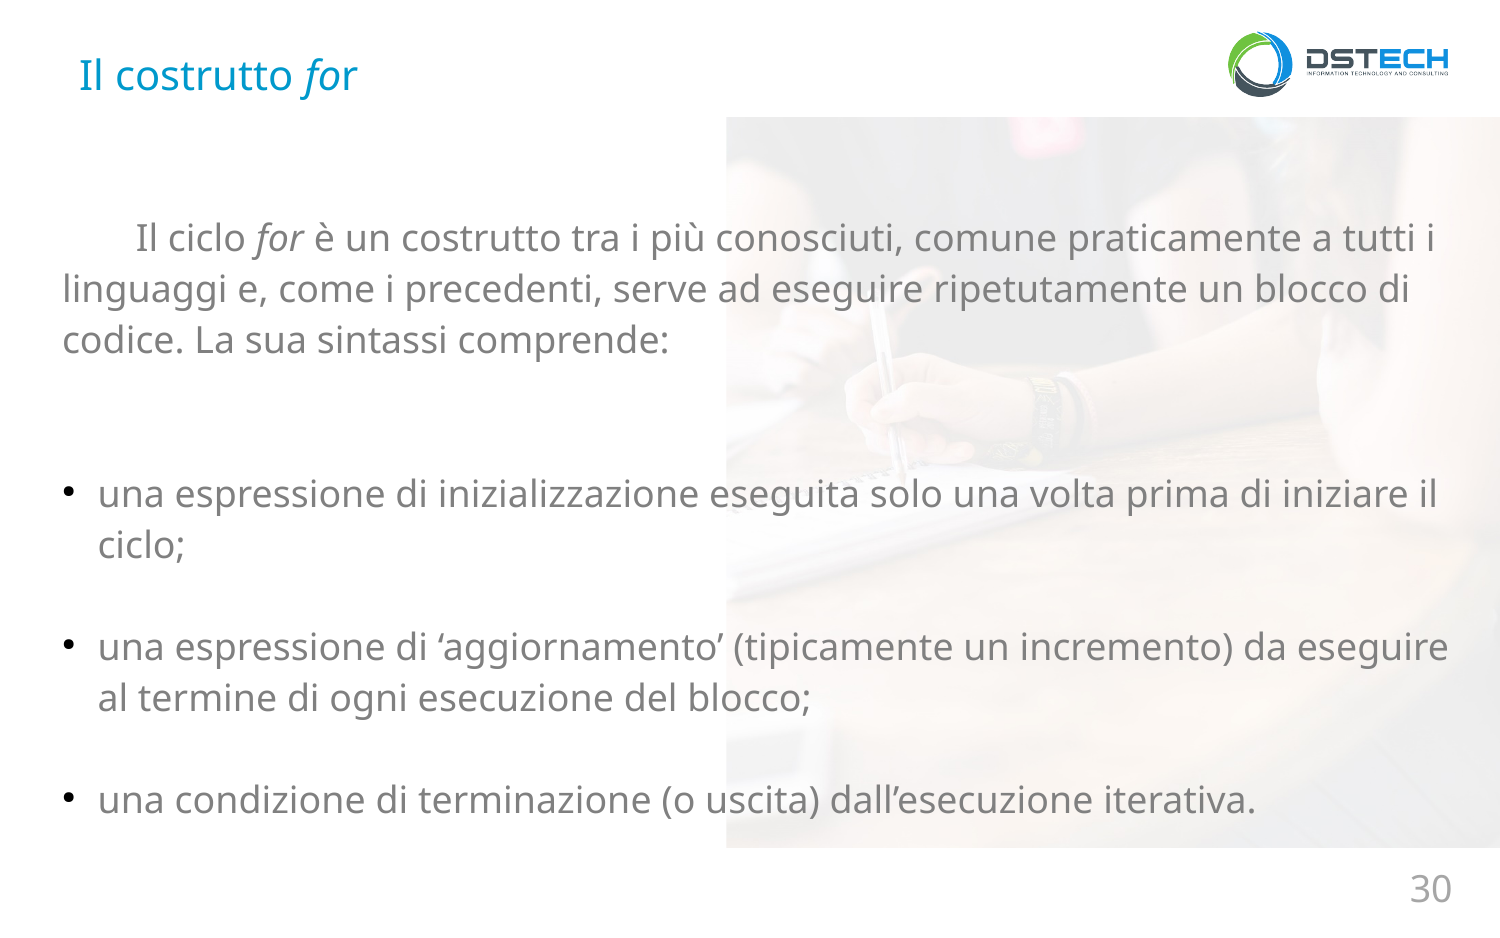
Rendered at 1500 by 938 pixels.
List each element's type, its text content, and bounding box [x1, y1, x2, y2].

text_box Il costrutto for [64, 41, 1152, 101]
picture [1228, 31, 1448, 97]
picture [727, 117, 1500, 848]
text_box Il ciclo for è un costrutto tra i più conosciuti, comune praticamente a tutti i linguaggi e, come i precedenti, serve ad eseguire ripetutamente un blocco di codice. La sua sintassi comprende: una espressione di inizializzazione eseguita solo una volta prima di iniziare il ciclo; una espressione di ‘aggiornamento’ (tipicamente un incremento) da eseguire al termine di ogni esecuzione del blocco; una condizione di terminazione (o uscita) dall’esecuzione iterativa. [47, 153, 1477, 938]
text_box [0, 117, 727, 875]
